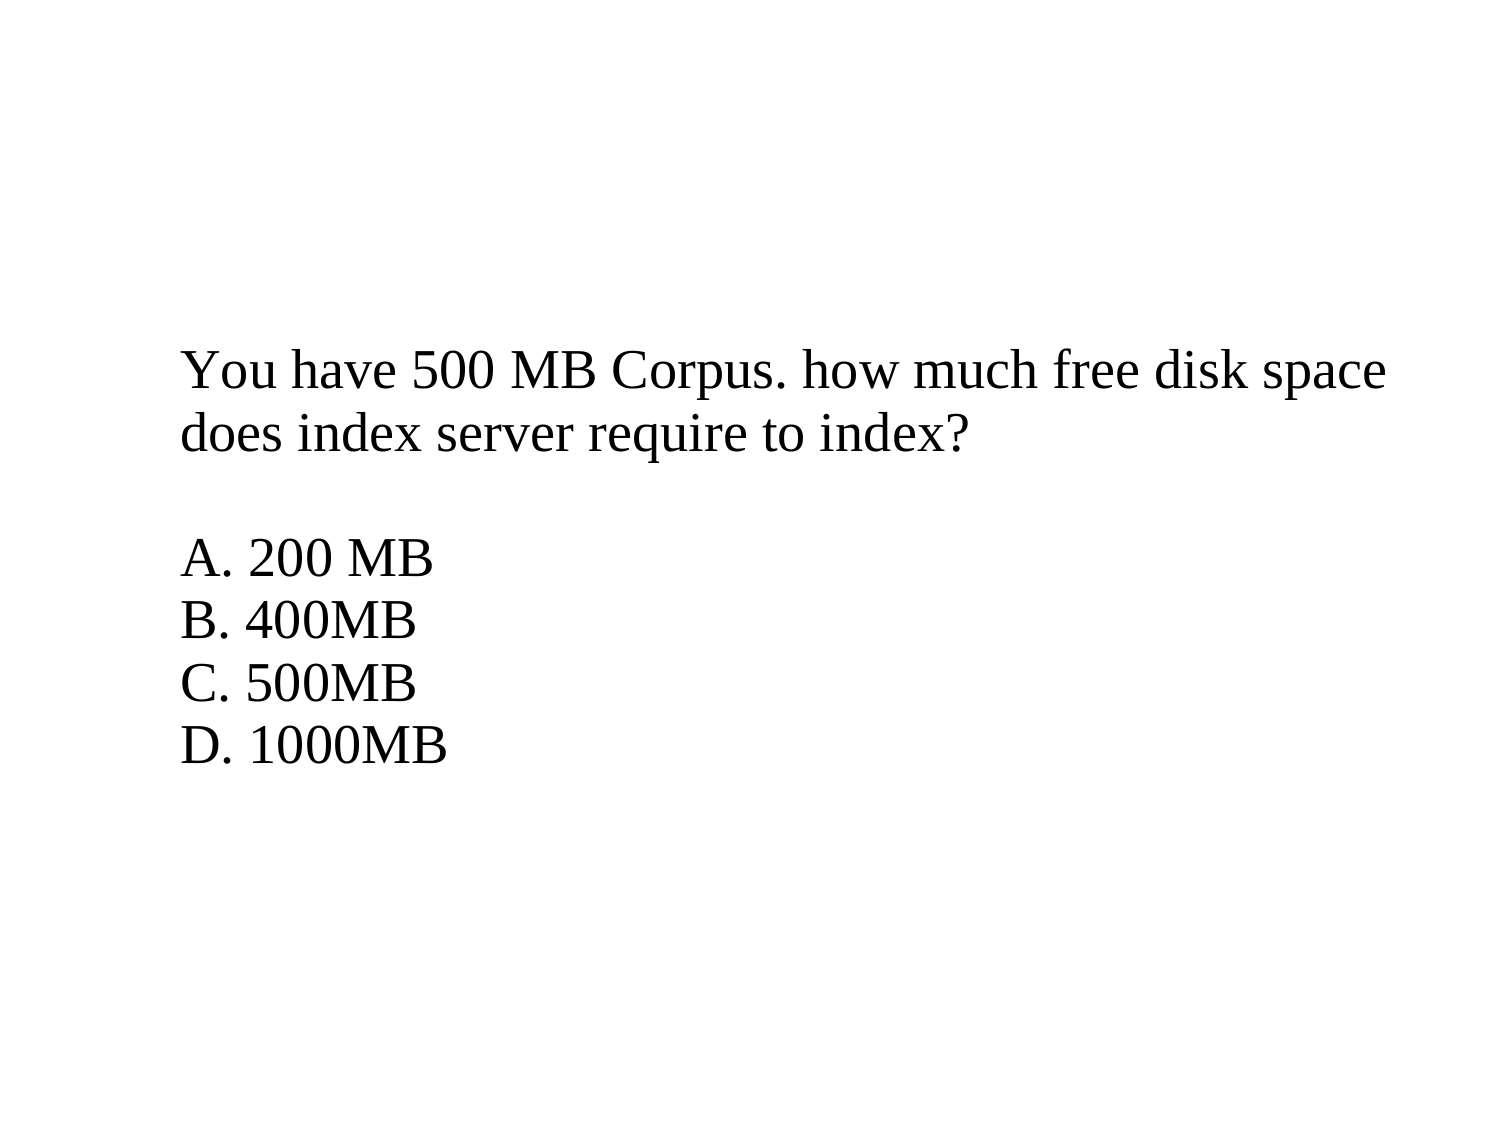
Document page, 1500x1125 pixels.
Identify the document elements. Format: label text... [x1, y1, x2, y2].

text_box You have 500 MB Corpus. how much free disk space does index server require to index? A. 200 MB B. 400MB C. 500MB D. 1000MB [165, 330, 1447, 784]
